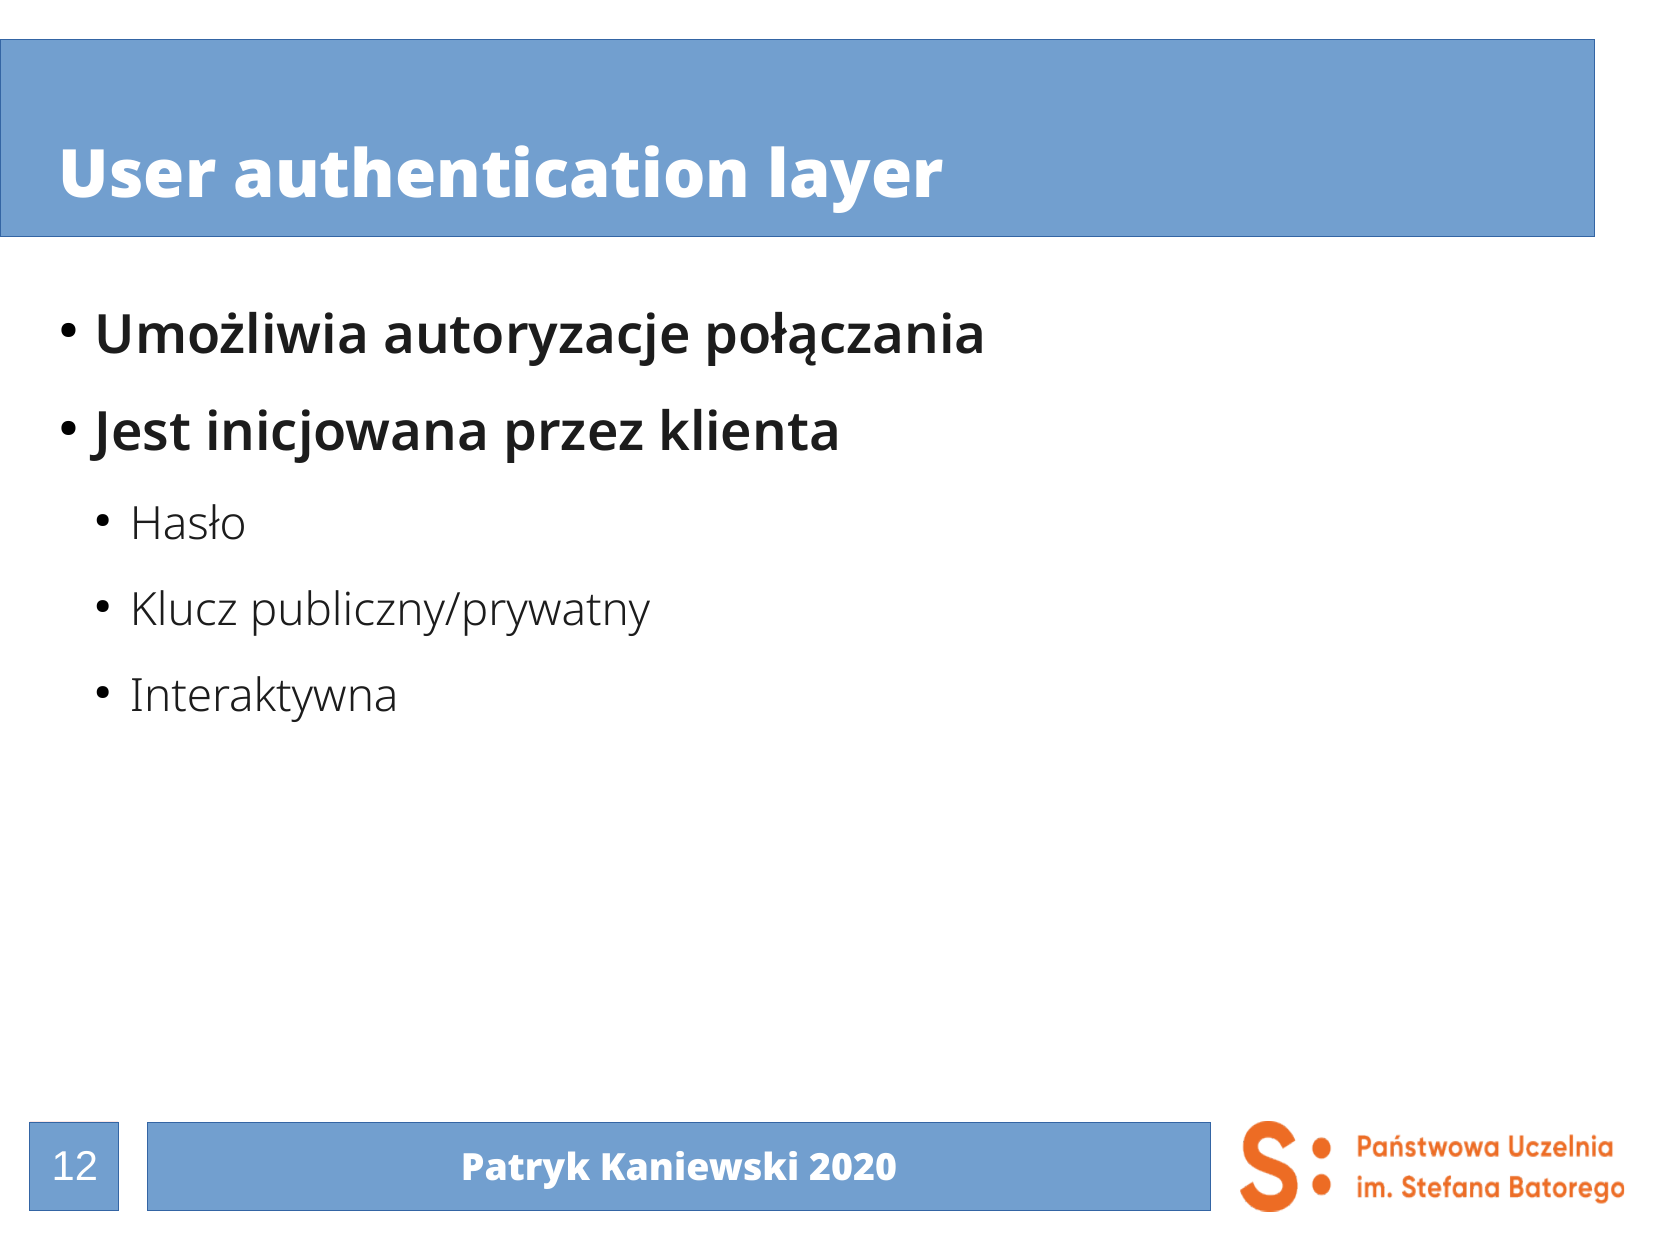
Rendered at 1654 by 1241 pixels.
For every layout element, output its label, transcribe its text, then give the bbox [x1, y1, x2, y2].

list Umożliwia autoryzacje połączania Jest inicjowana przez klienta Hasło Klucz publiczny/prywatny Interaktywna [59, 295, 1565, 1015]
title User authentication layer [59, 59, 1595, 217]
picture [1240, 1121, 1625, 1212]
